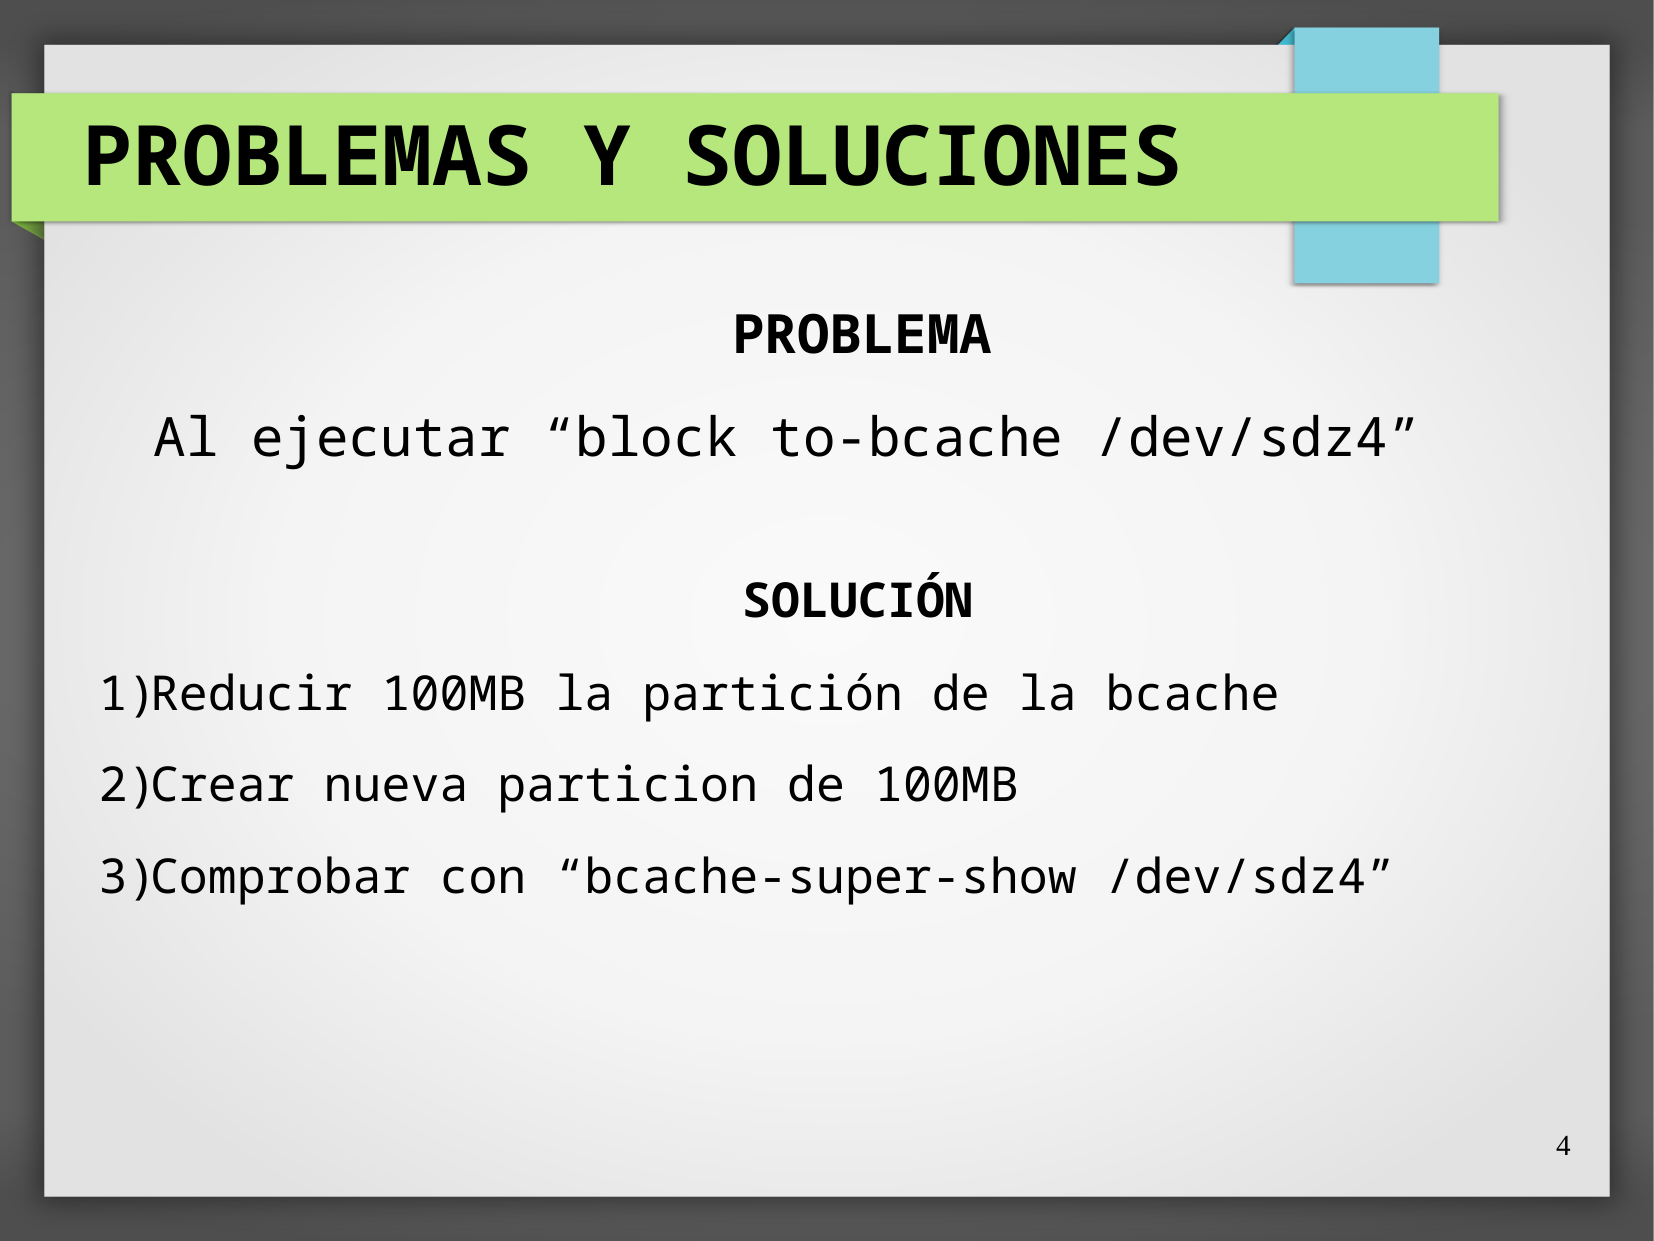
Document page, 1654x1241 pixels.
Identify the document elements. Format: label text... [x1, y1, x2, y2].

list PROBLEMA Al ejecutar “block to-bcache /dev/sdz4” [82, 295, 1571, 566]
title PROBLEMAS Y SOLUCIONES [82, 94, 1264, 213]
list SOLUCIÓN Reducir 100MB la partición de la bcache Crear nueva particion de 100MB Comprobar con “bcache-super-show /dev/sdz4” [82, 566, 1571, 910]
picture [0, 0, 1654, 1241]
